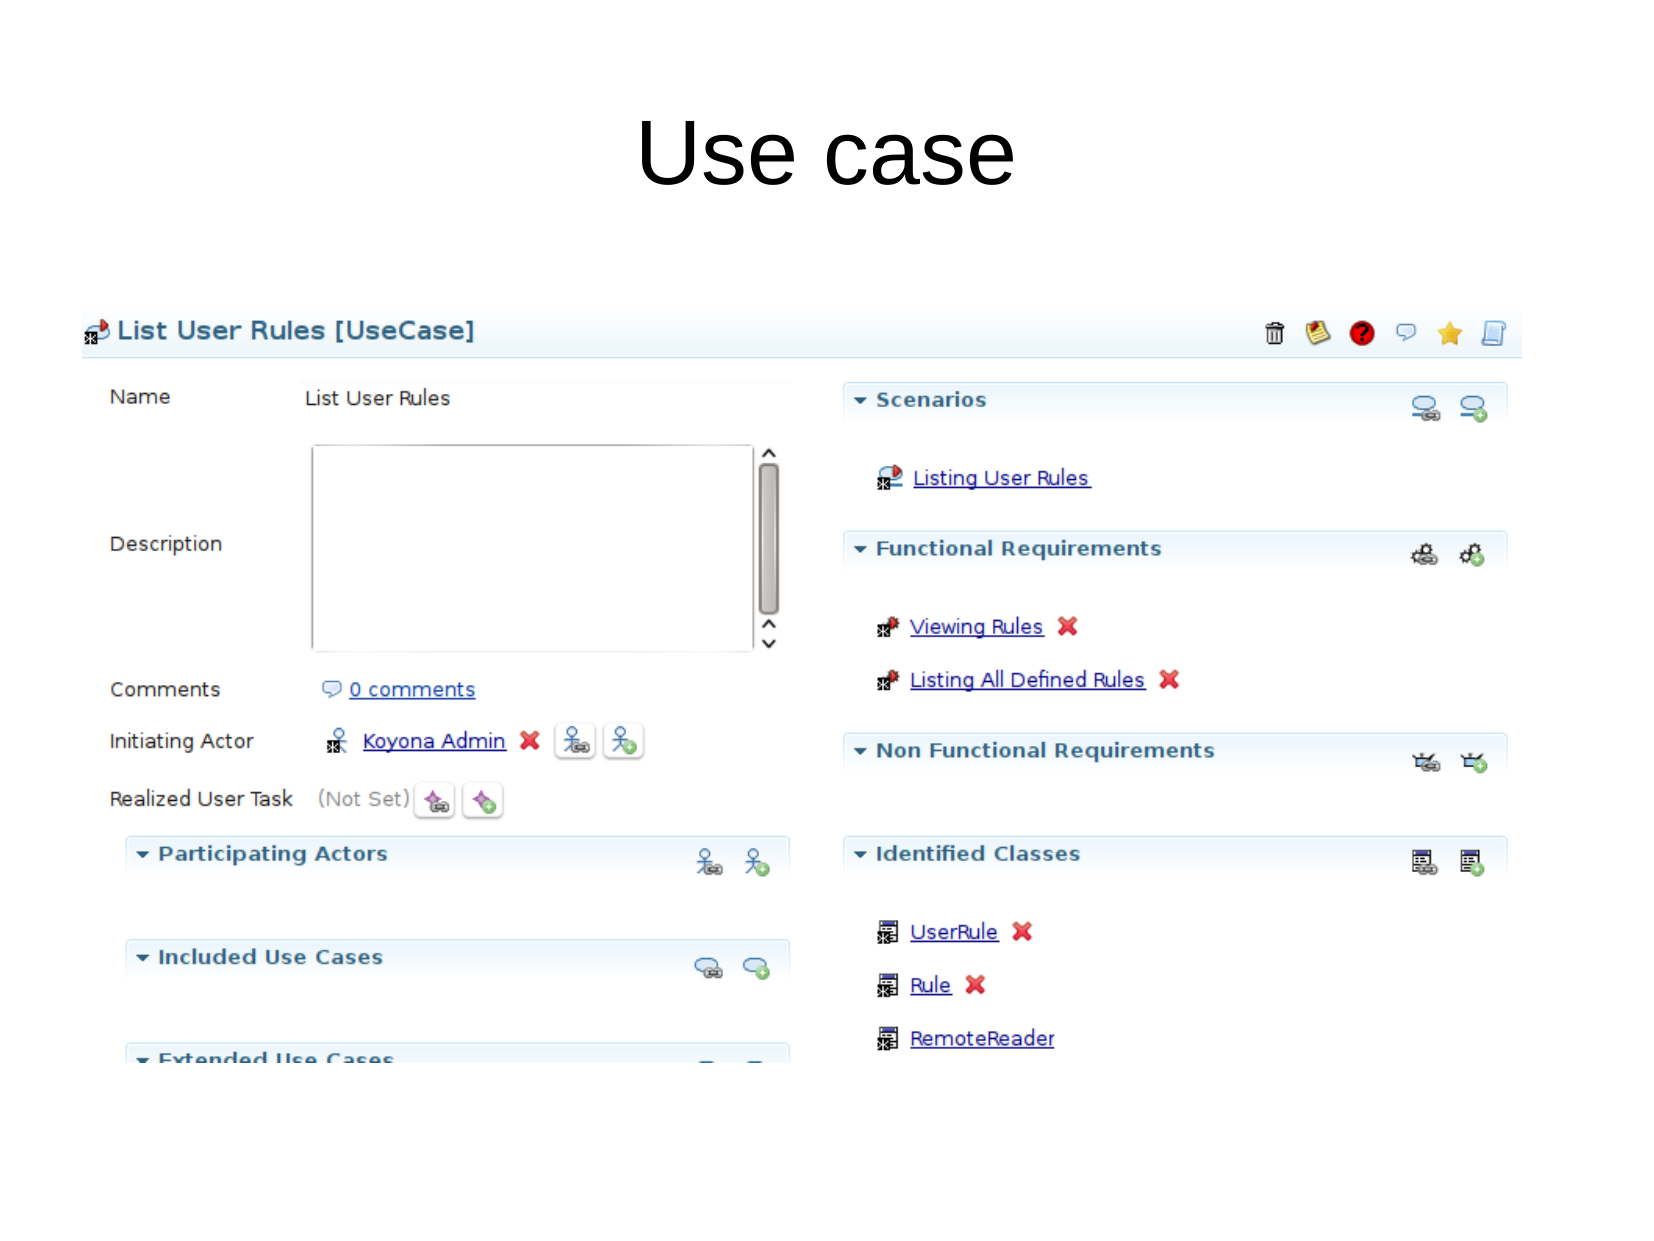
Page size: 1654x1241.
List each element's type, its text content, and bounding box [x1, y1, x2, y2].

title Use case [82, 49, 1571, 257]
picture [82, 310, 1522, 1063]
